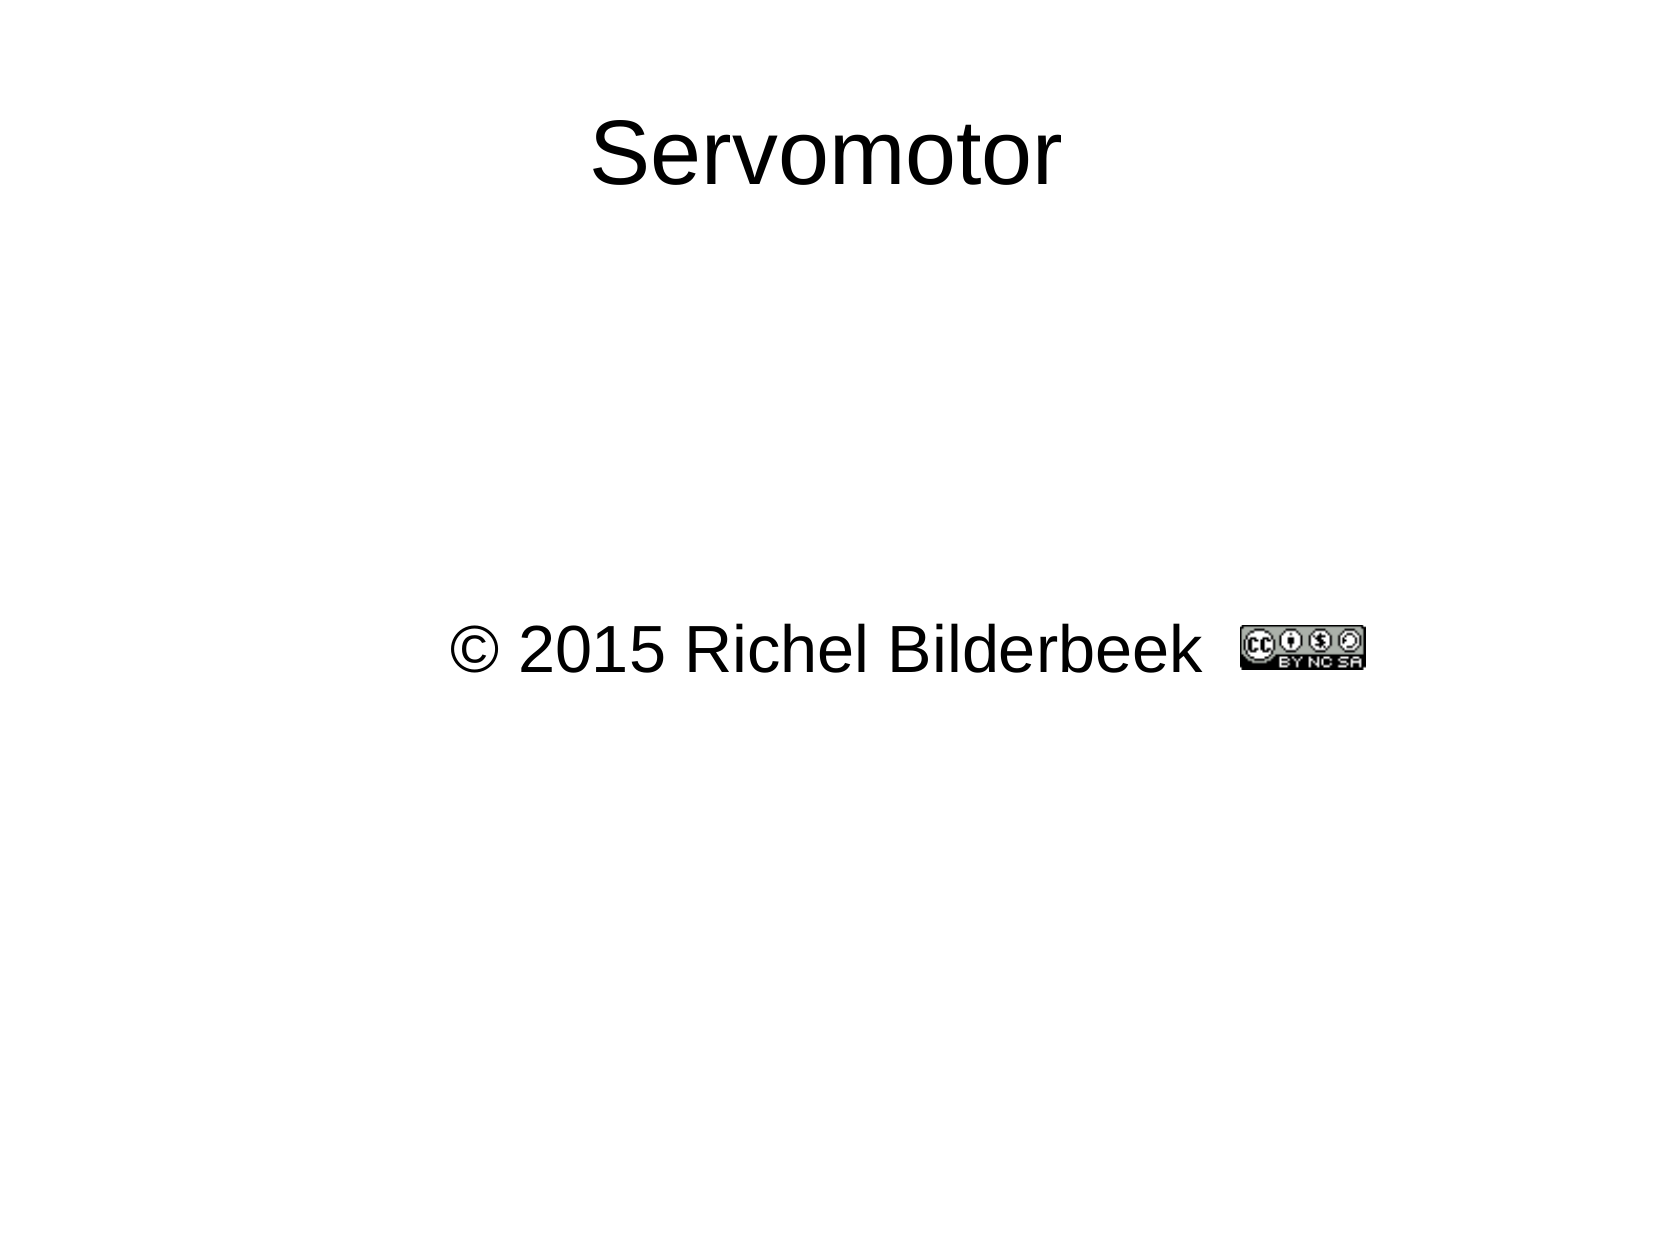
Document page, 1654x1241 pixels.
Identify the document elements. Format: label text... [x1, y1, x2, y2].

picture [1240, 625, 1366, 670]
subtitle © 2015 Richel Bilderbeek [82, 290, 1571, 1010]
title Servomotor [82, 49, 1571, 257]
